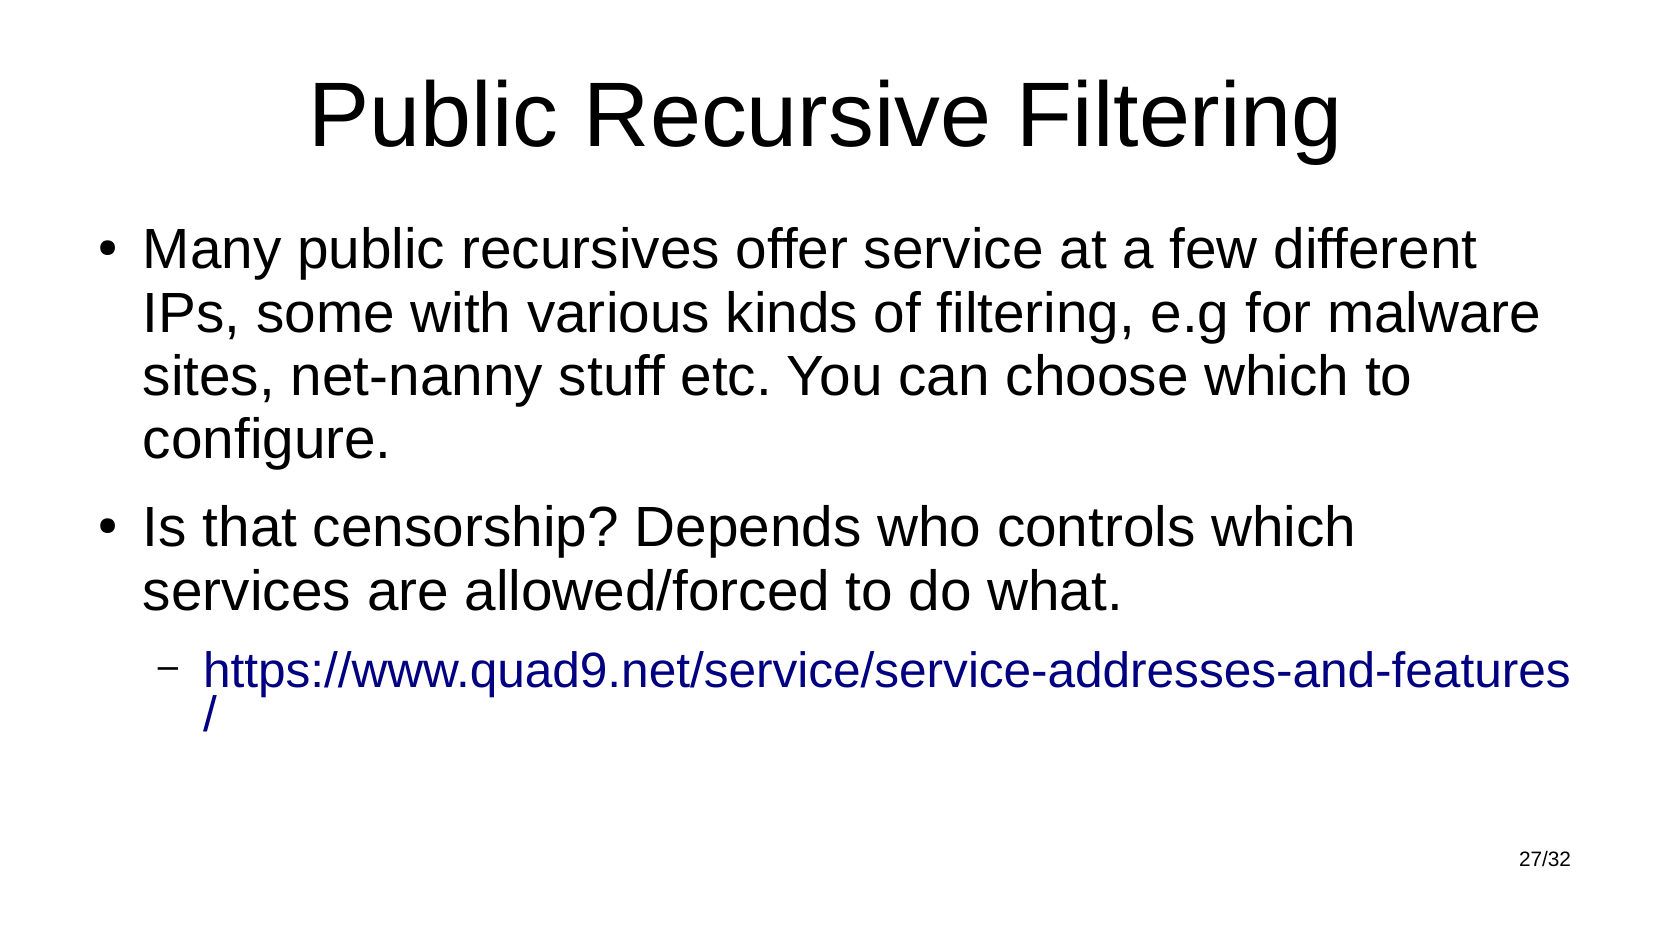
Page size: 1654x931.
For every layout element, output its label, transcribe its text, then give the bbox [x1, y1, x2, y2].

list Many public recursives offer service at a few different IPs, some with various kinds of filtering, e.g for malware sites, net-nanny stuff etc. You can choose which to configure. Is that censorship? Depends who controls which services are allowed/forced to do what. https://www.quad9.net/service/service-addresses-and-features/ [82, 217, 1571, 758]
title Public Recursive Filtering [82, 37, 1571, 193]
